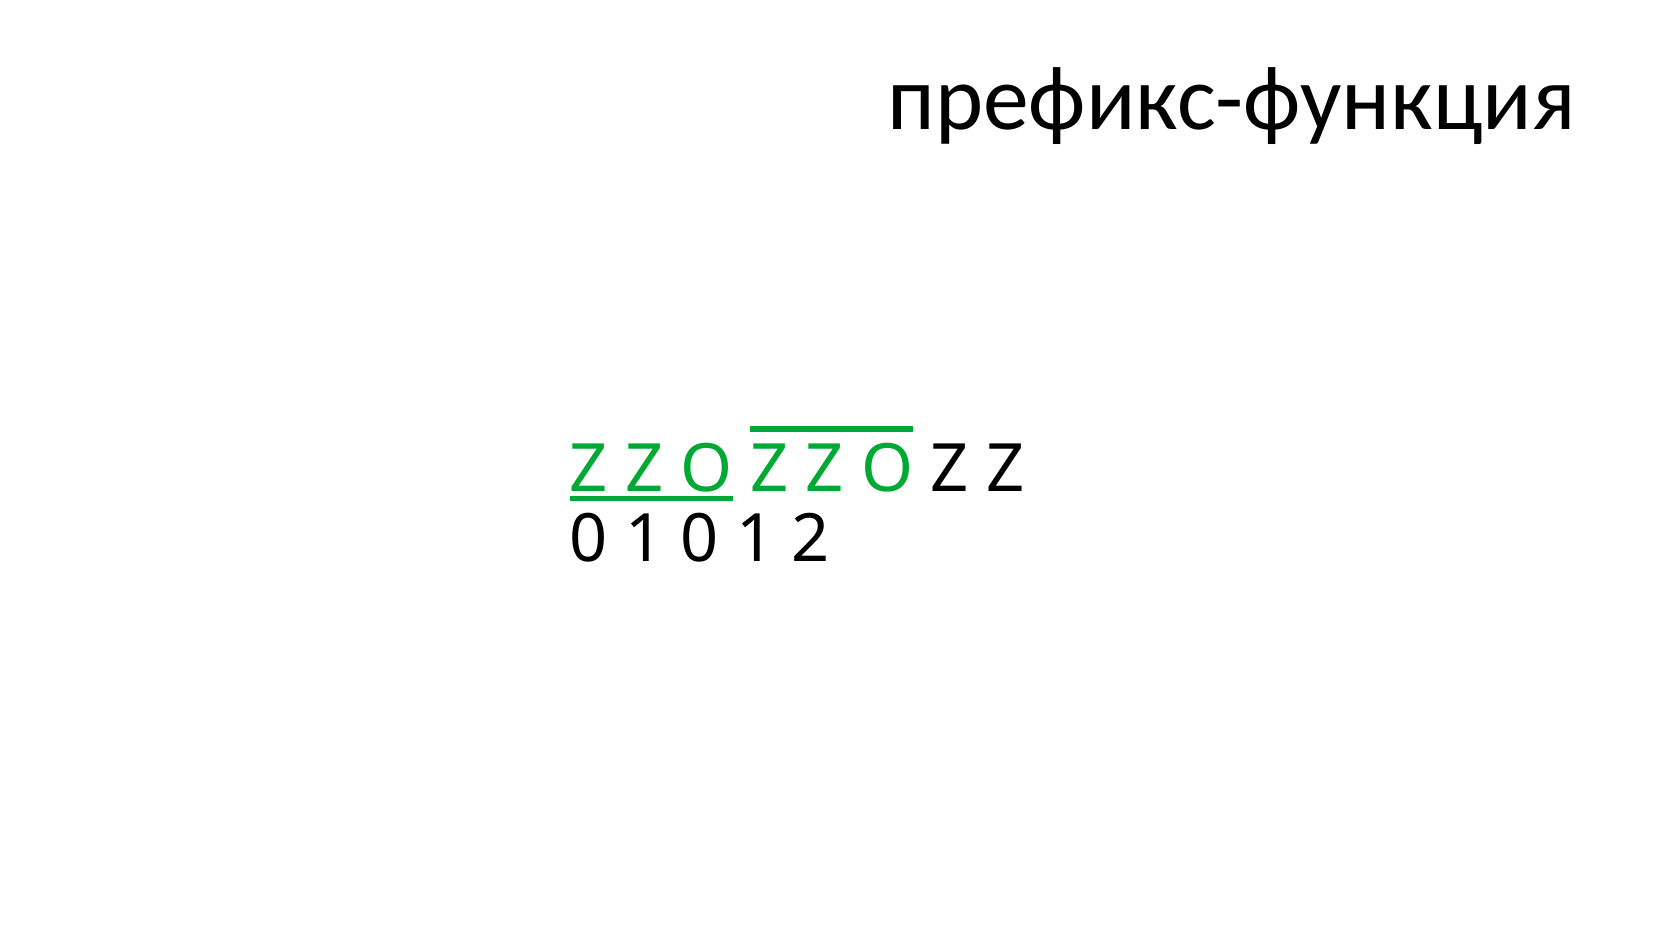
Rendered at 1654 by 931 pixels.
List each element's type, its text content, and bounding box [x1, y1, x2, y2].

text_box 0 1 0 1 2 [555, 483, 886, 582]
text_box Z Z O Z Z O Z Z [555, 412, 1086, 511]
title префикс-функция [88, 29, 1577, 185]
